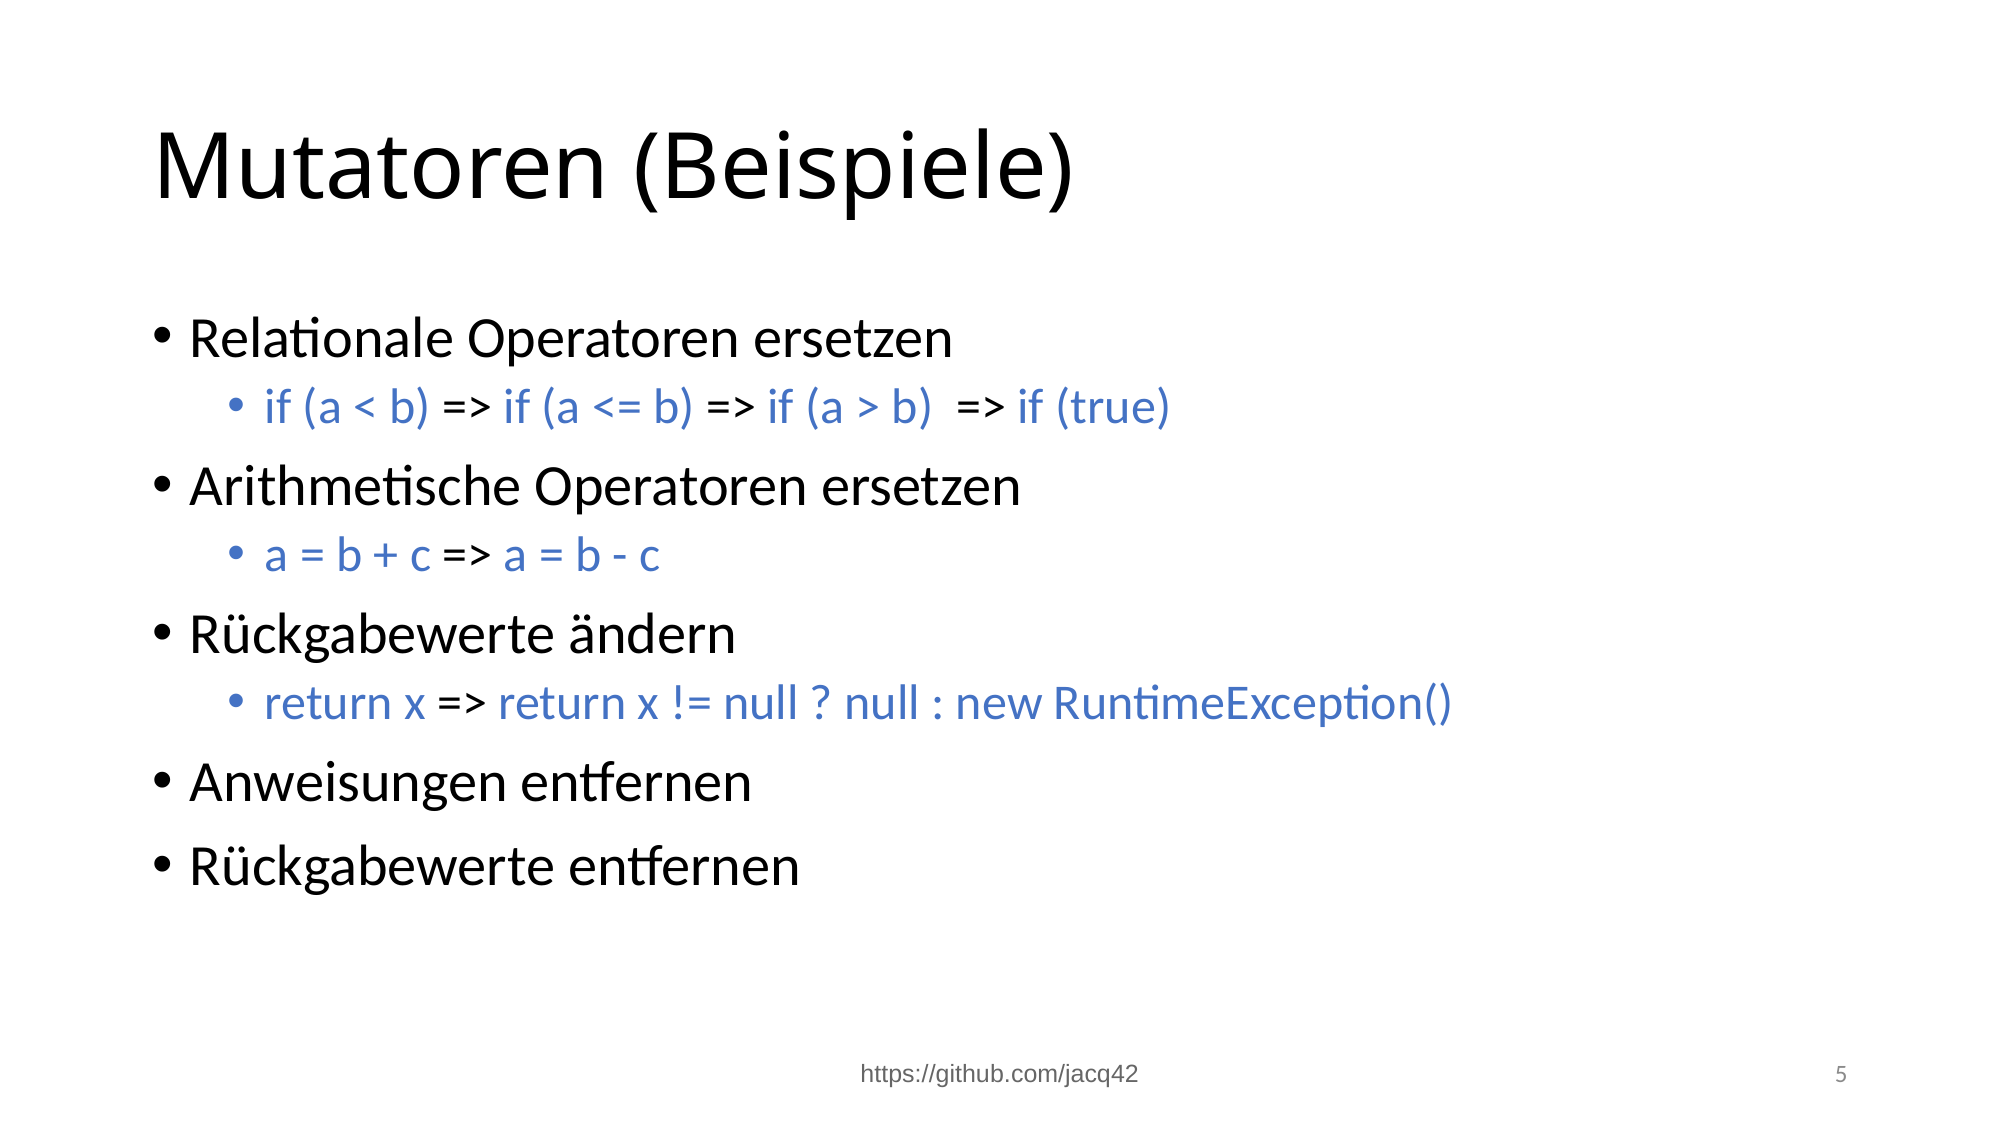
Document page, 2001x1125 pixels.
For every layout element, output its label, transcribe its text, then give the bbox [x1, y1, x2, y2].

title Mutatoren (Beispiele) [137, 59, 1863, 278]
list Relationale Operatoren ersetzen if (a < b) => if (a <= b) => if (a > b) => if (true) Arithmetische Operatoren ersetzen a = b + c => a = b - c Rückgabewerte ändern return x => return x != null ? null : new RuntimeException() Anweisungen entfernen Rückgabewerte entfernen [137, 299, 1863, 1014]
